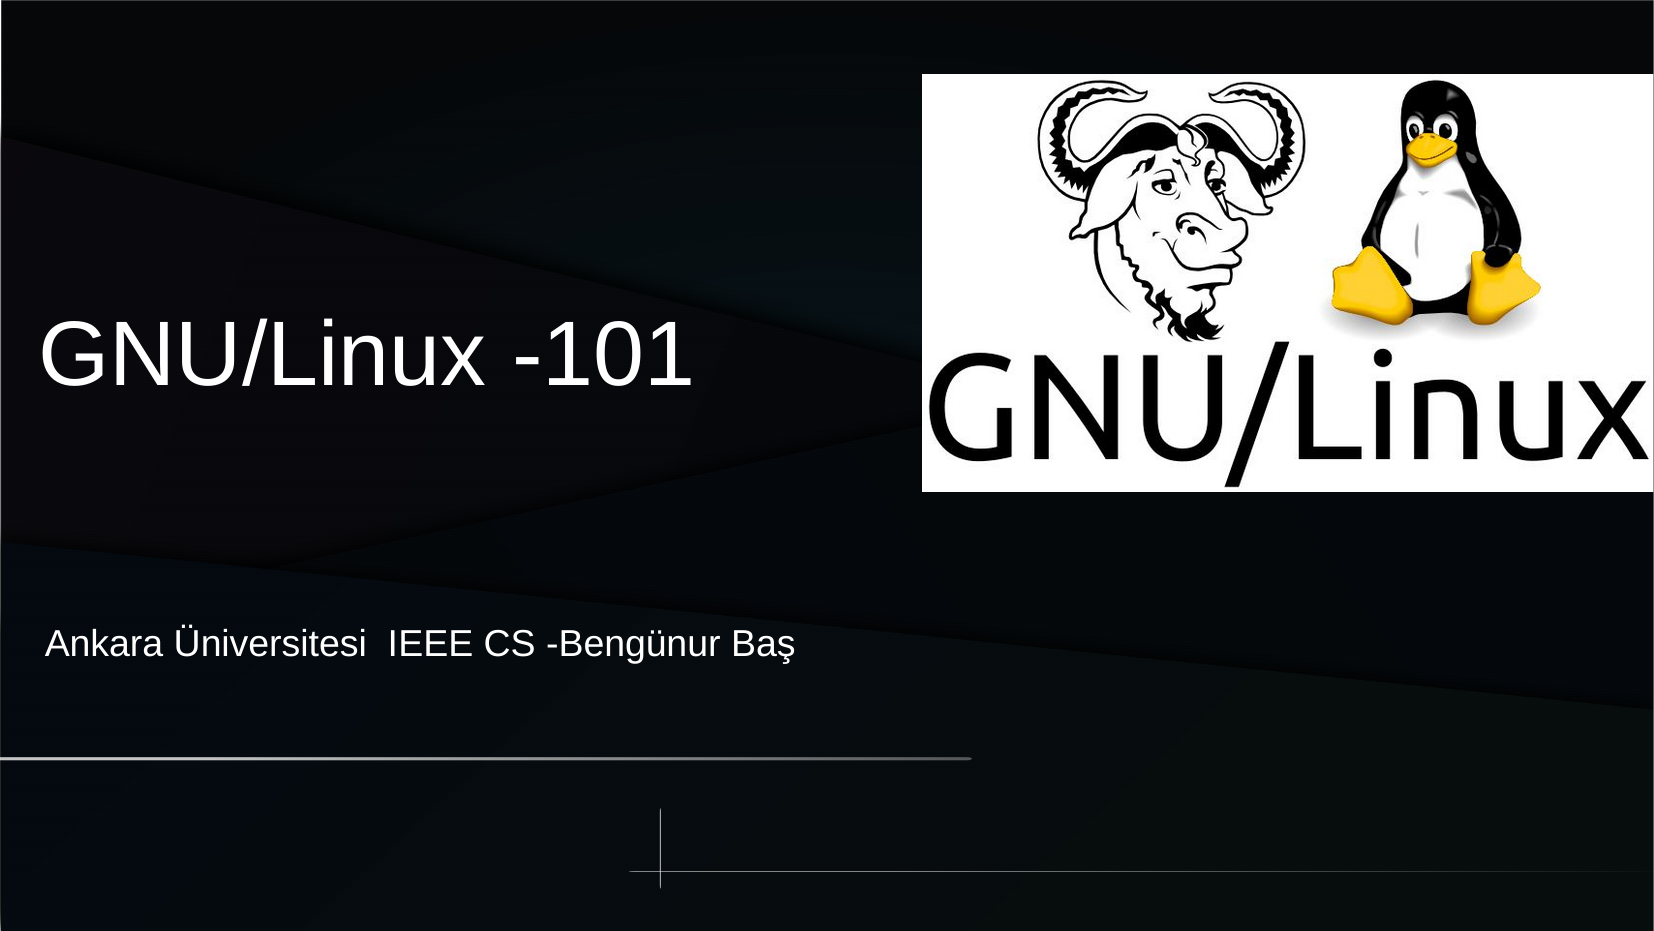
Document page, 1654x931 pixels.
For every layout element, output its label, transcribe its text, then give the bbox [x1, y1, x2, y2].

picture [0, 0, 1654, 931]
text_box Ankara Üniversitesi IEEE CS -Bengünur Baş [30, 615, 1111, 672]
title GNU/Linux -101 [38, 300, 922, 409]
